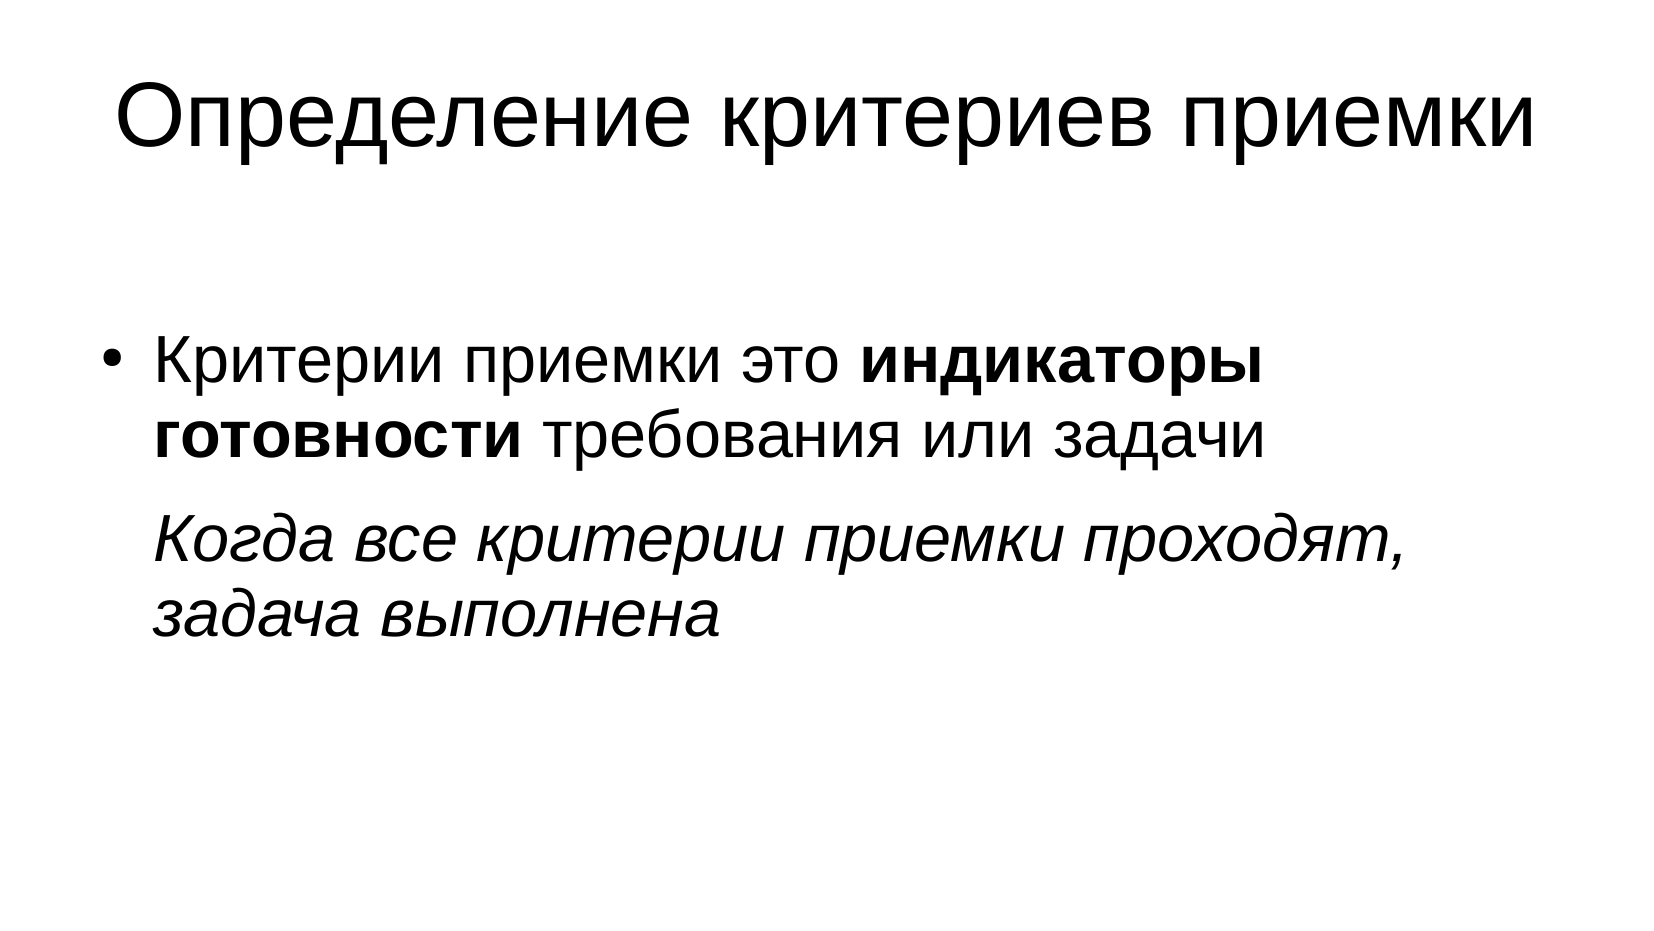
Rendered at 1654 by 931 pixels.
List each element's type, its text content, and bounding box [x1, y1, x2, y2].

title Определение критериев приемки [82, 37, 1571, 193]
list Критерии приемки это индикаторы готовности требования или задачи Когда все критерии приемки проходят, задача выполнена [82, 217, 1571, 758]
